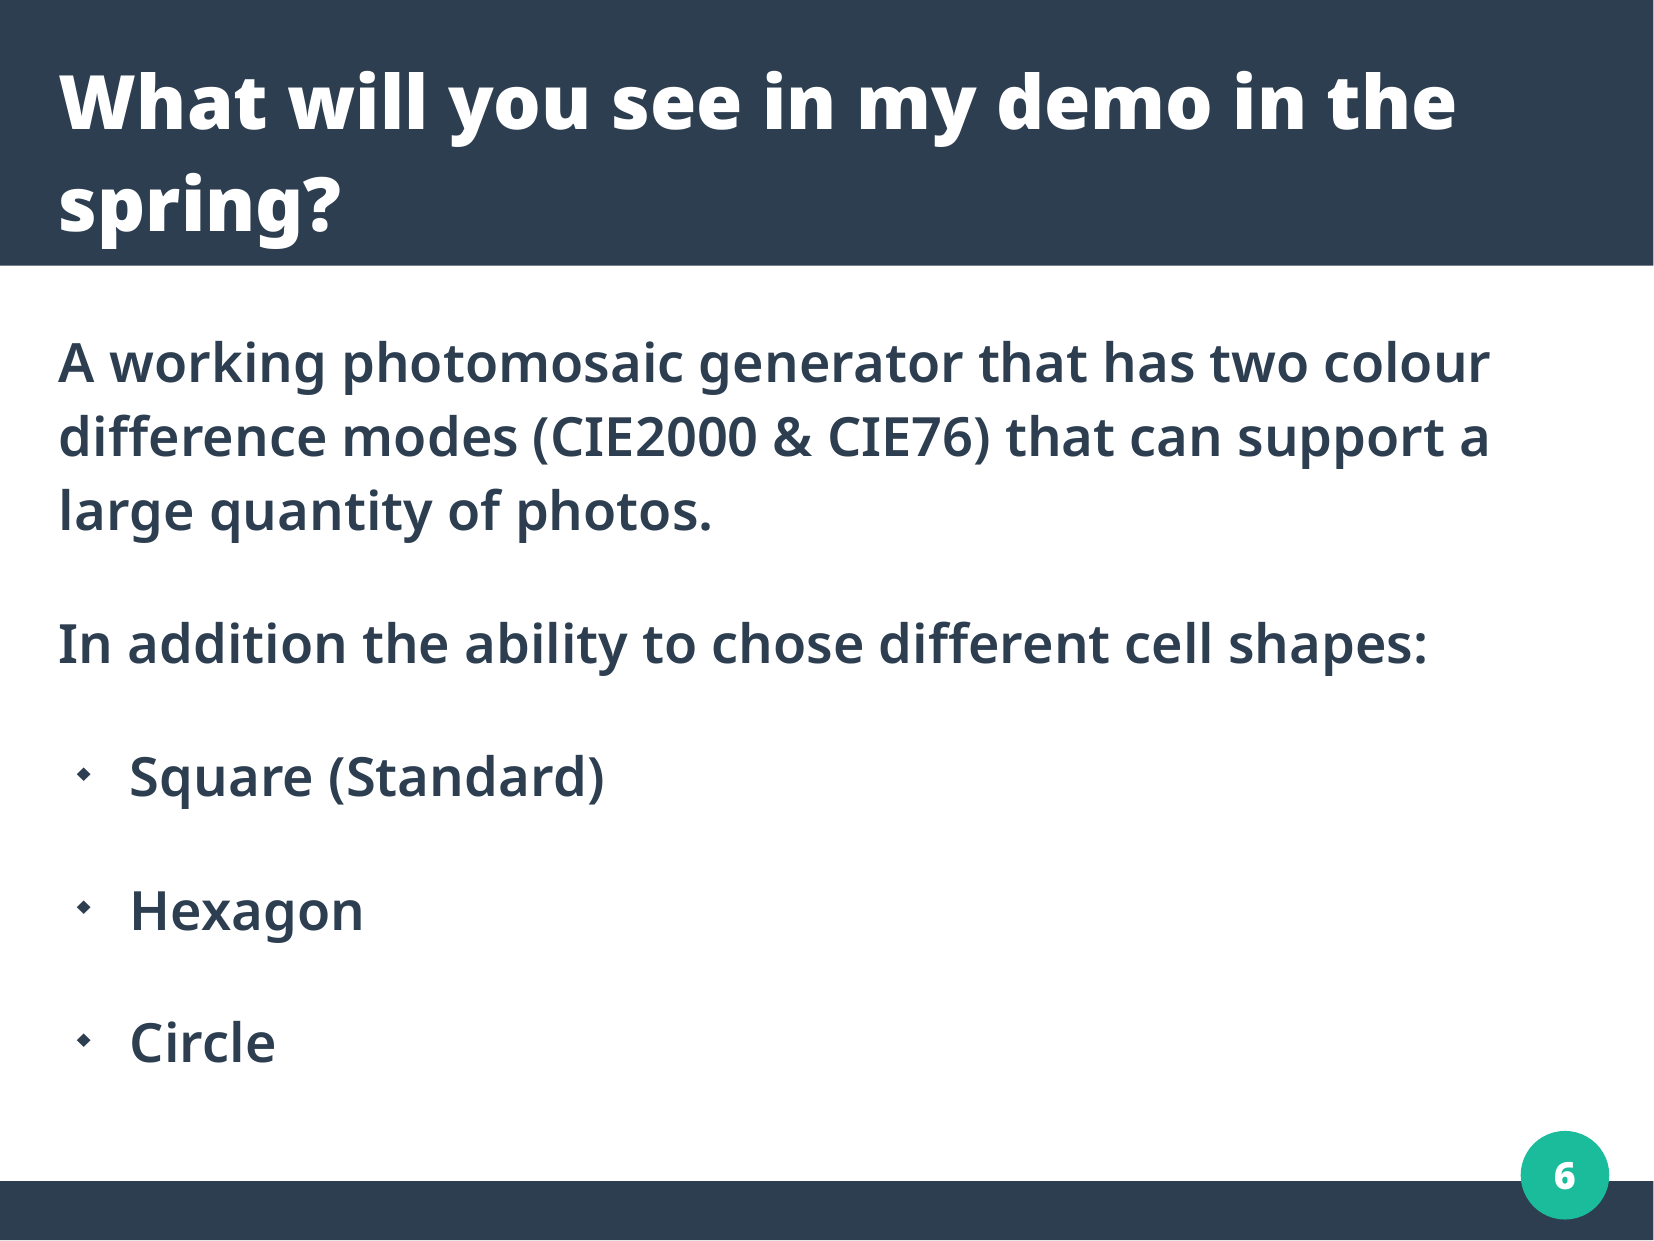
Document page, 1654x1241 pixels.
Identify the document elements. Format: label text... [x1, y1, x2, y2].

title What will you see in my demo in the spring? [59, 49, 1595, 207]
list A working photomosaic generator that has two colour difference modes (CIE2000 & CIE76) that can support a large quantity of photos. In addition the ability to chose different cell shapes: Square (Standard) Hexagon Circle [59, 324, 1595, 1152]
